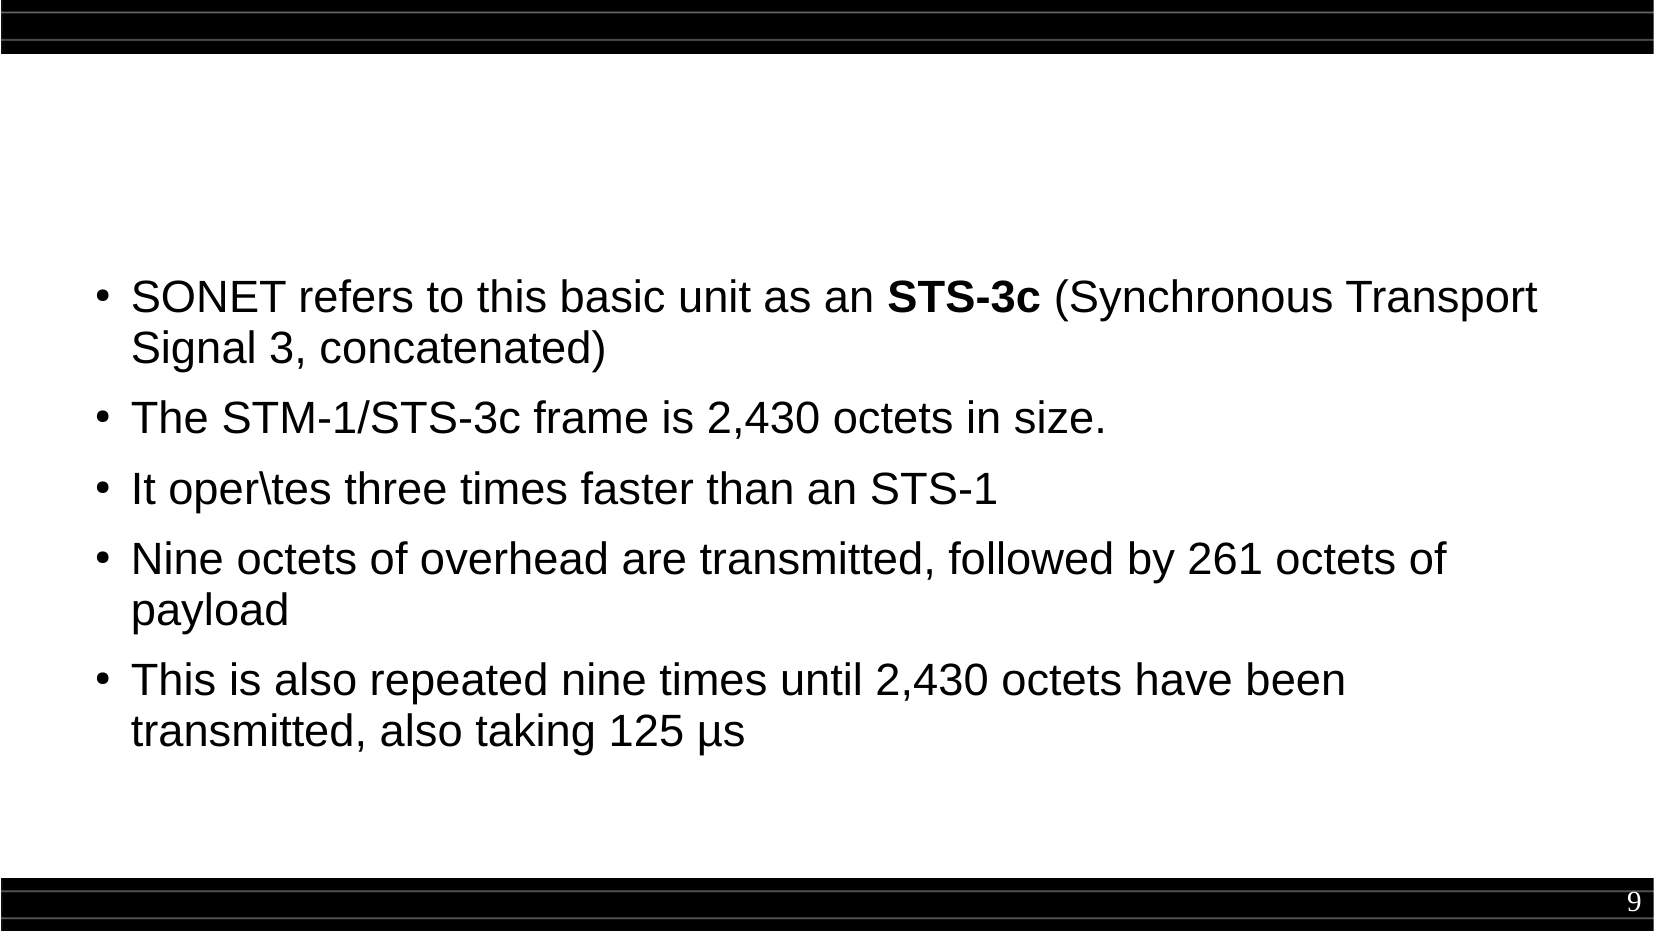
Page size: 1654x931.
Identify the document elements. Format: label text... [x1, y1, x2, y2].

picture [1, 878, 1654, 931]
picture [1, 0, 1654, 54]
list SONET refers to this basic unit as an STS-3c (Synchronous Transport Signal 3, concatenated) The STM-1/STS-3c frame is 2,430 octets in size. It oper\tes three times faster than an STS-1 Nine octets of overhead are transmitted, followed by 261 octets of payload This is also repeated nine times until 2,430 octets have been transmitted, also taking 125 µs [82, 271, 1571, 758]
